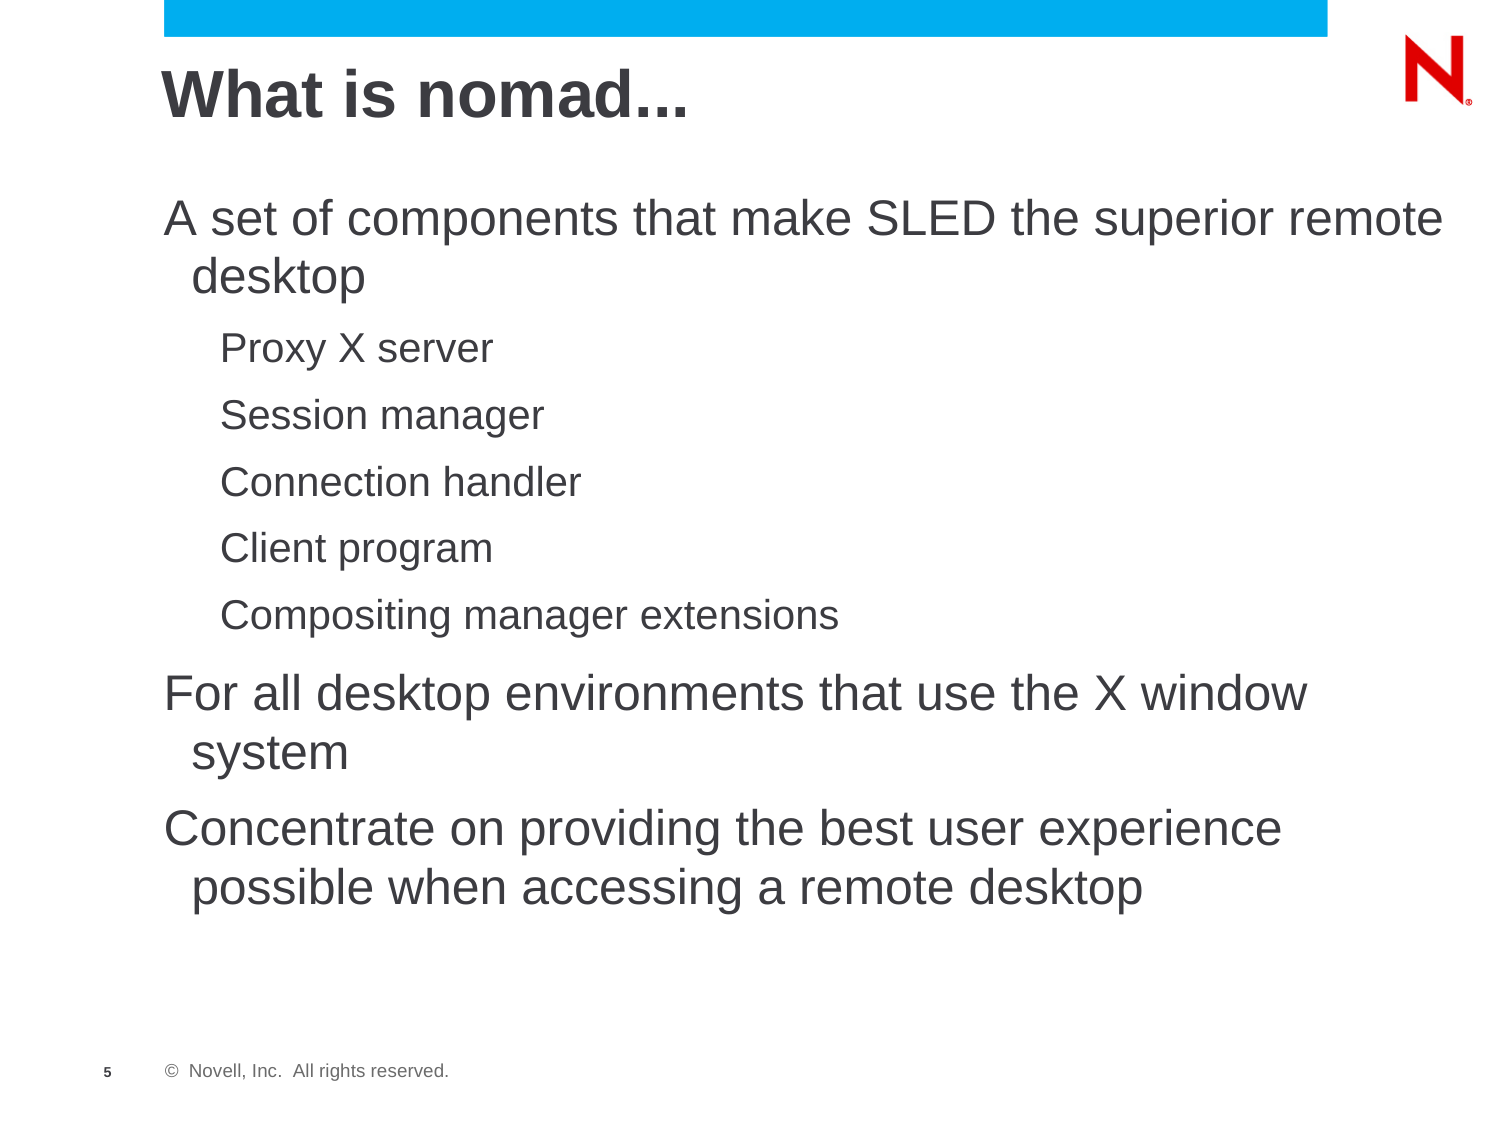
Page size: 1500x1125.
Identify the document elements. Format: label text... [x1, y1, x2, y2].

picture [1403, 32, 1473, 107]
list A set of components that make SLED the superior remote desktop Proxy X server Session manager Connection handler Client program Compositing manager extensions For all desktop environments that use the X window system Concentrate on providing the best user experience possible when accessing a remote desktop [163, 187, 1463, 1088]
title What is nomad... [161, 41, 1383, 150]
